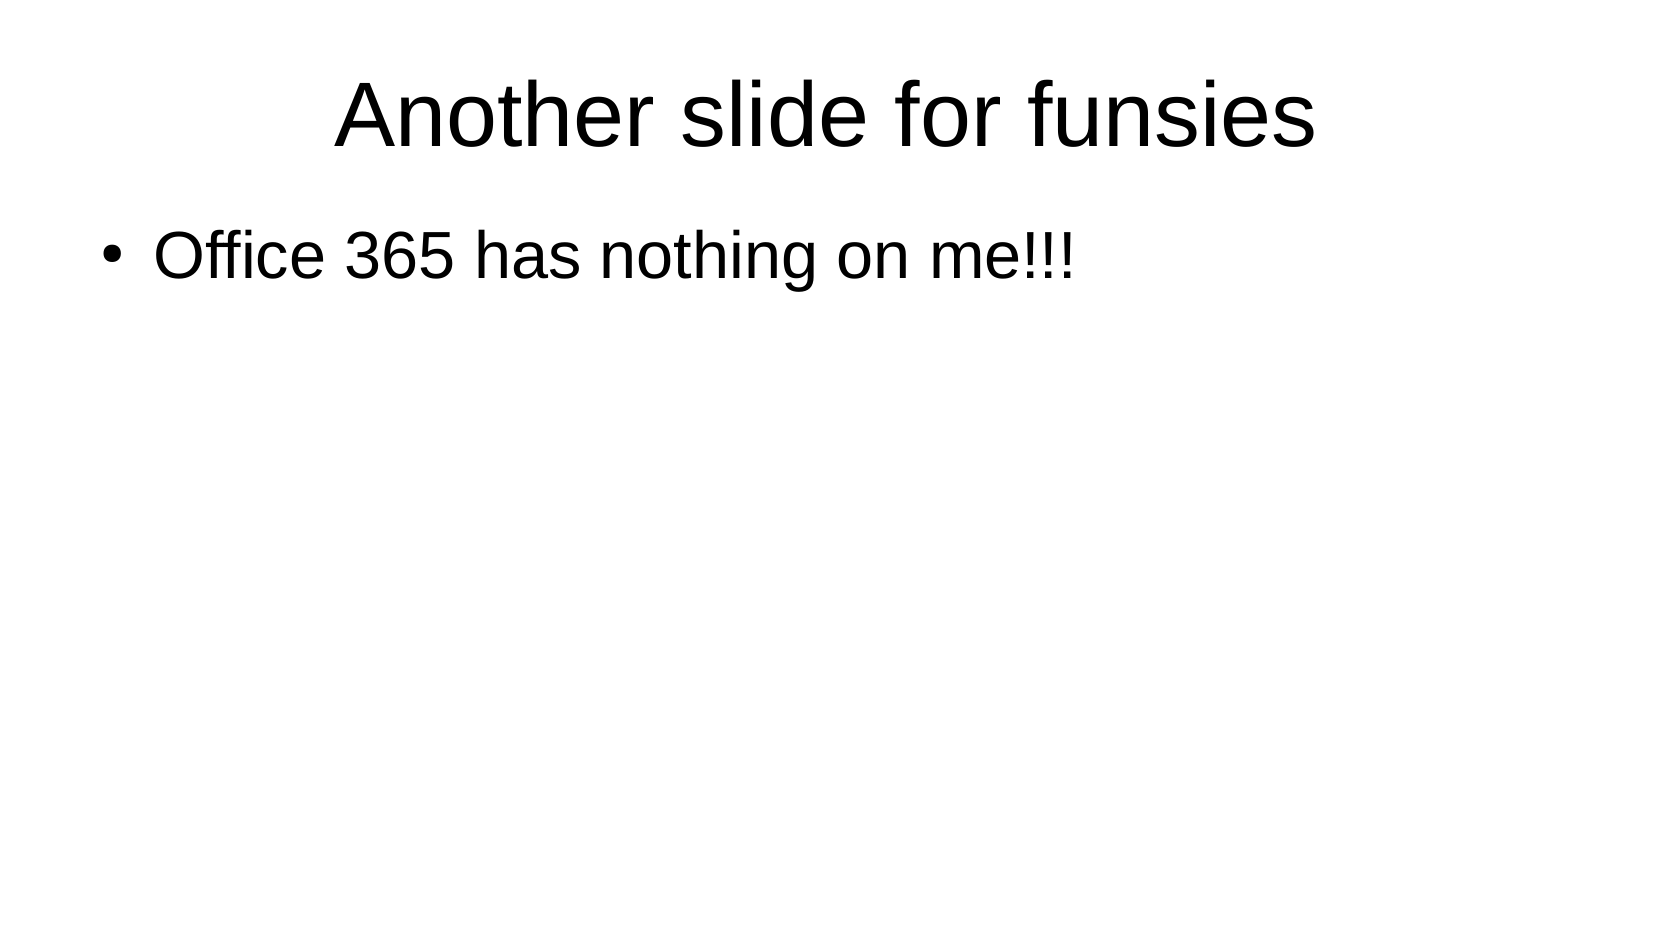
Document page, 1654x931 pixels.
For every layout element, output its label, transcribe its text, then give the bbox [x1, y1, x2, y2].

title Another slide for funsies [82, 37, 1571, 193]
list Office 365 has nothing on me!!! [82, 217, 1571, 758]
